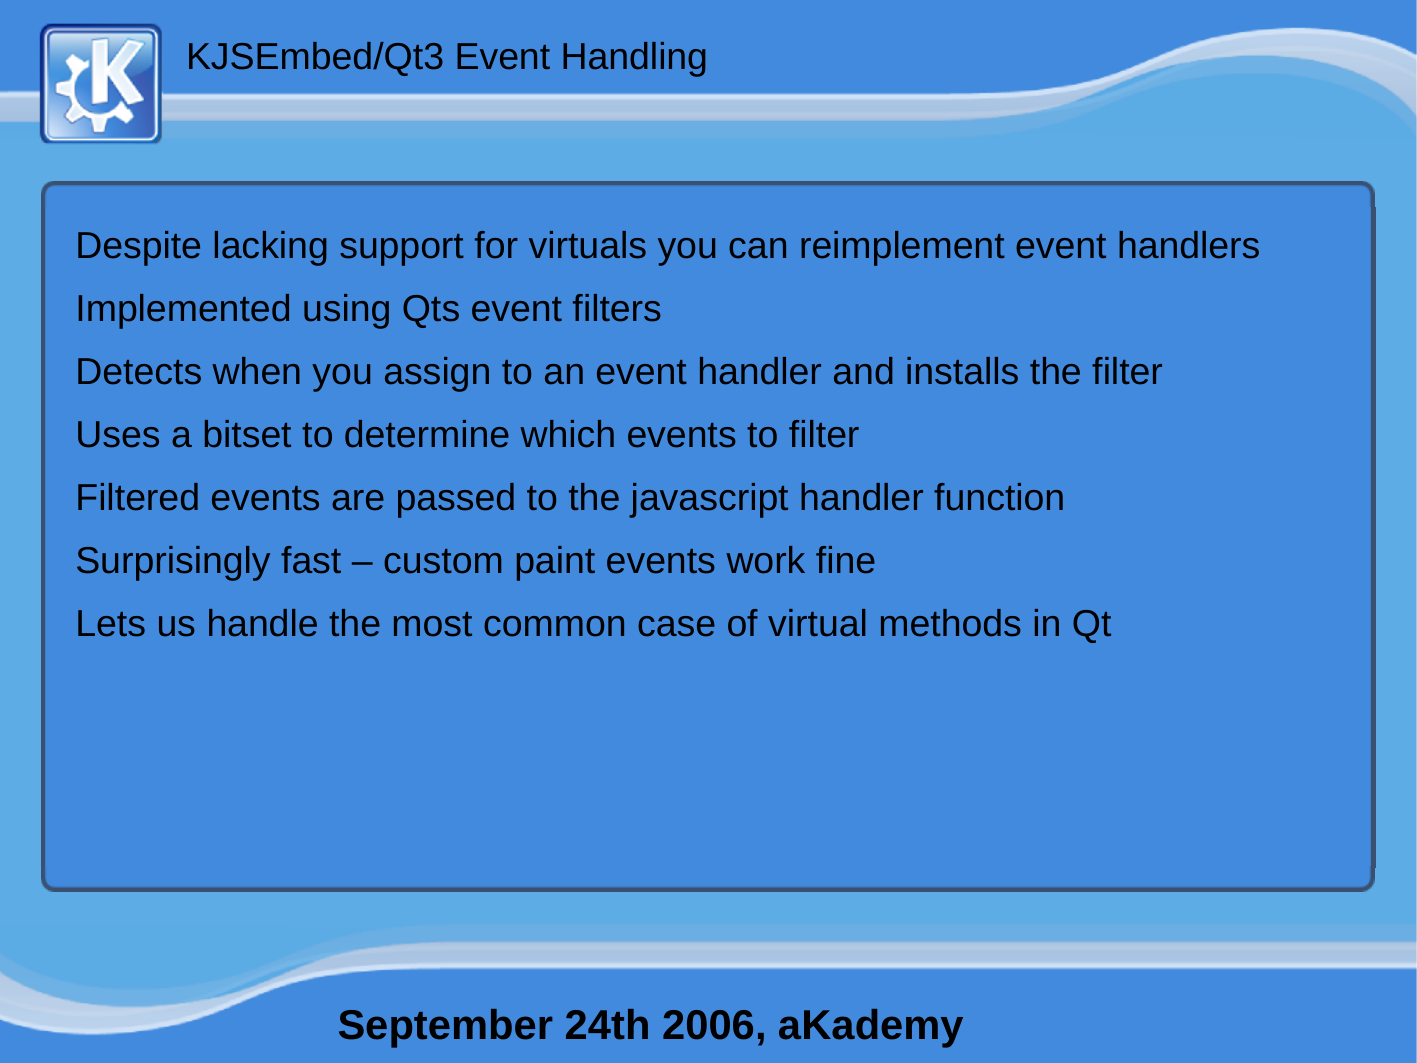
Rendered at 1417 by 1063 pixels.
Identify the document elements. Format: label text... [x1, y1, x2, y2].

text_box Despite lacking support for virtuals you can reimplement event handlers Implemented using Qts event filters Detects when you assign to an event handler and installs the filter Uses a bitset to determine which events to filter Filtered events are passed to the javascript handler function Surprisingly fast – custom paint events work fine Lets us handle the most common case of virtual methods in Qt [50, 196, 1351, 632]
picture [0, 0, 1417, 1063]
text_box KJSEmbed/Qt3 Event Handling [171, 27, 1048, 127]
